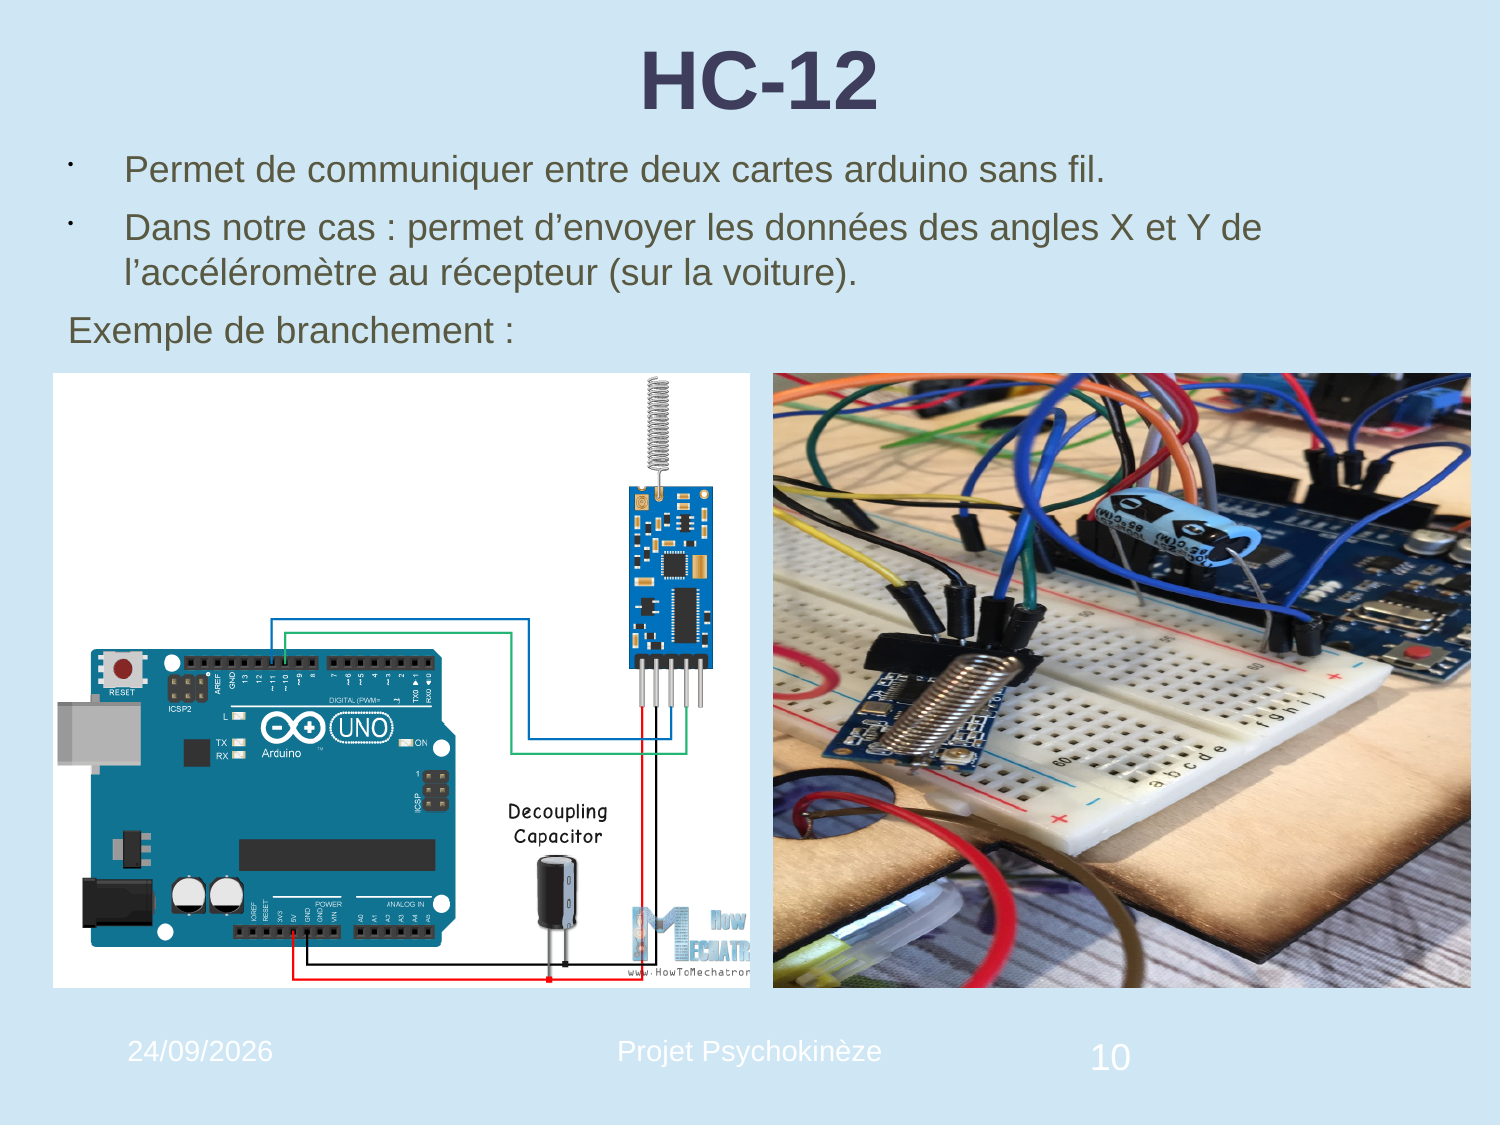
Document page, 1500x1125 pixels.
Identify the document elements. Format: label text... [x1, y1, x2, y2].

list Permet de communiquer entre deux cartes arduino sans fil. Dans notre cas : permet d’envoyer les données des angles X et Y de l’accéléromètre au récepteur (sur la voiture). Exemple de branchement : [53, 137, 1466, 362]
picture [53, 373, 750, 988]
title HC-12 [53, 19, 1466, 96]
picture [773, 373, 1471, 988]
slide_number <numéro> [1074, 1025, 1388, 1100]
